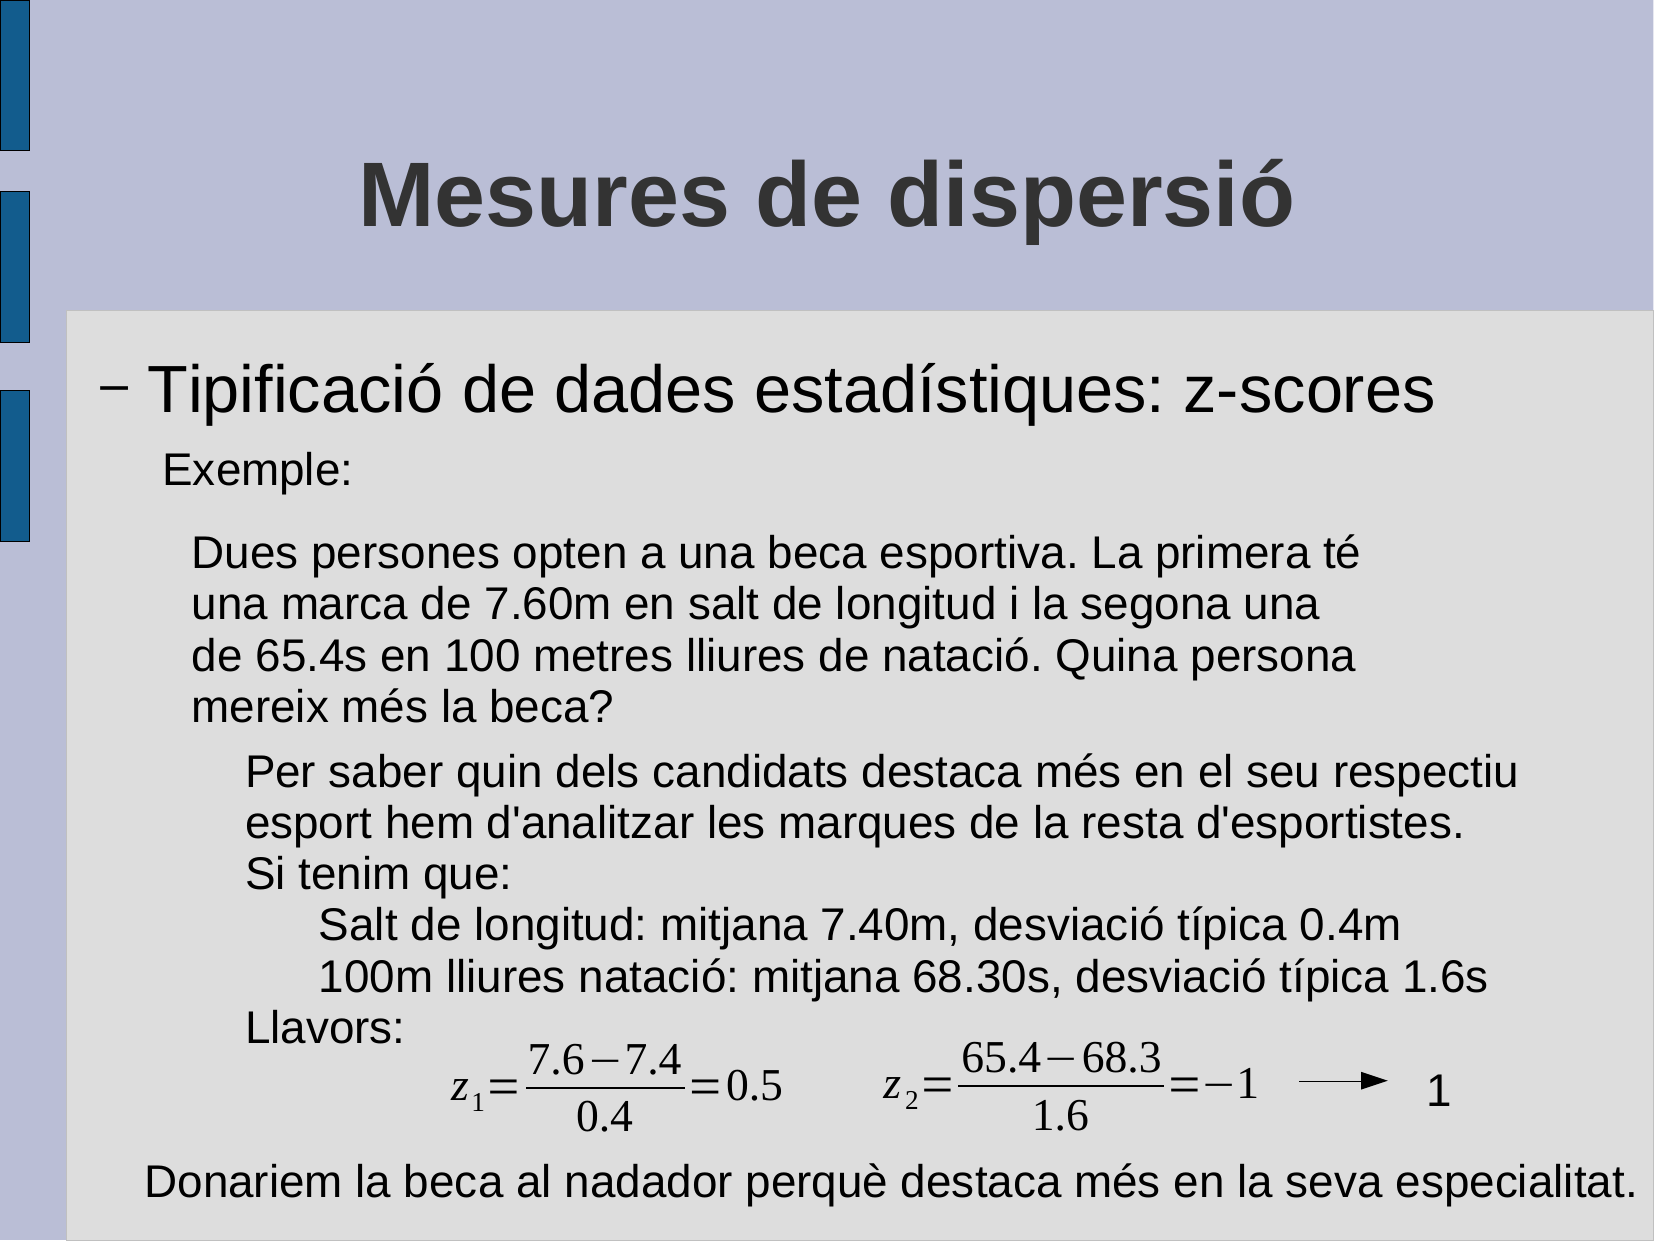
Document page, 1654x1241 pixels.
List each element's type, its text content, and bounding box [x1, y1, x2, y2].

text_box Exemple: [147, 437, 384, 503]
text_box Per saber quin dels candidats destaca més en el seu respectiu esport hem d'analitzar les marques de la resta d'esportistes. Si tenim que: Salt de longitud: mitjana 7.40m, desviació típica 0.4m 100m lliures natació: mitjana 68.30s, desviació típica 1.6s Llavors: [230, 738, 1619, 1060]
text_box Dues persones opten a una beca esportiva. La primera té una marca de 7.60m en salt de longitud i la segona una de 65.4s en 100 metres lliures de natació. Quina persona mereix més la beca? [177, 519, 1388, 739]
chart [441, 1033, 789, 1143]
title Mesures de dispersió [121, 91, 1534, 299]
text_box 1 [1411, 1057, 1530, 1123]
text_box Donariem la beca al nadador perquè destaca més en la seva especialitat. [129, 1148, 1654, 1214]
text_box Tipificació de dades estadístiques: z-scores [5, 352, 1571, 502]
chart [874, 1031, 1266, 1141]
